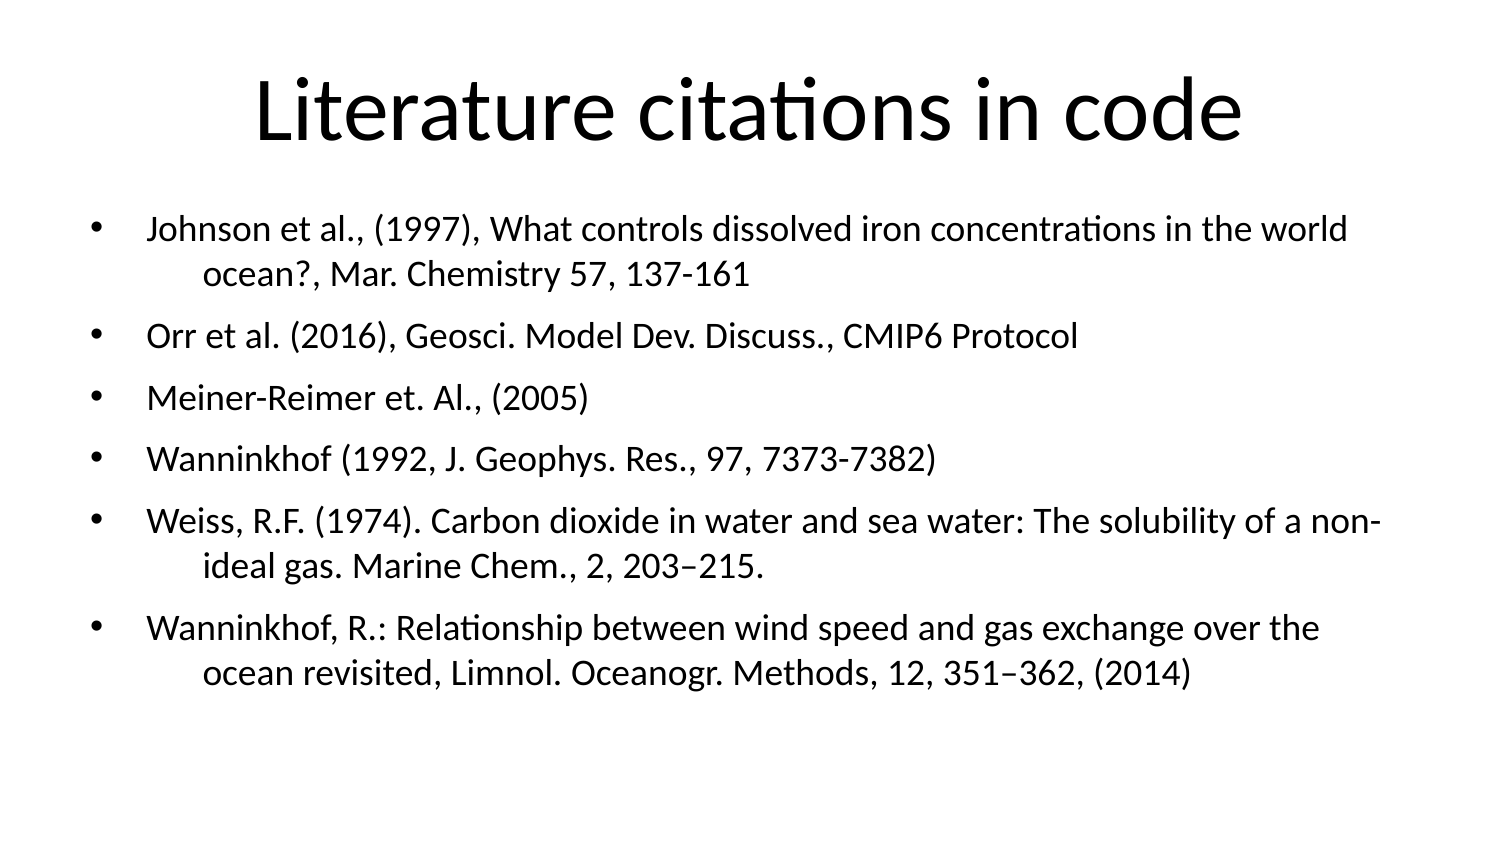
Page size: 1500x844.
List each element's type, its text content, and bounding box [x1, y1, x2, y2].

title Literature citations in code [75, 33, 1426, 175]
list Johnson et al., (1997), What controls dissolved iron concentrations in the world ocean?, Mar. Chemistry 57, 137-161 Orr et al. (2016), Geosci. Model Dev. Discuss., CMIP6 Protocol Meiner-Reimer et. Al., (2005) Wanninkhof (1992, J. Geophys. Res., 97, 7373-7382) Weiss, R.F. (1974). Carbon dioxide in water and sea water: The solubility of a non-ideal gas. Marine Chem., 2, 203–215. Wanninkhof, R.: Relationship between wind speed and gas exchange over the ocean revisited, Limnol. Oceanogr. Methods, 12, 351–362, (2014) [75, 196, 1426, 754]
